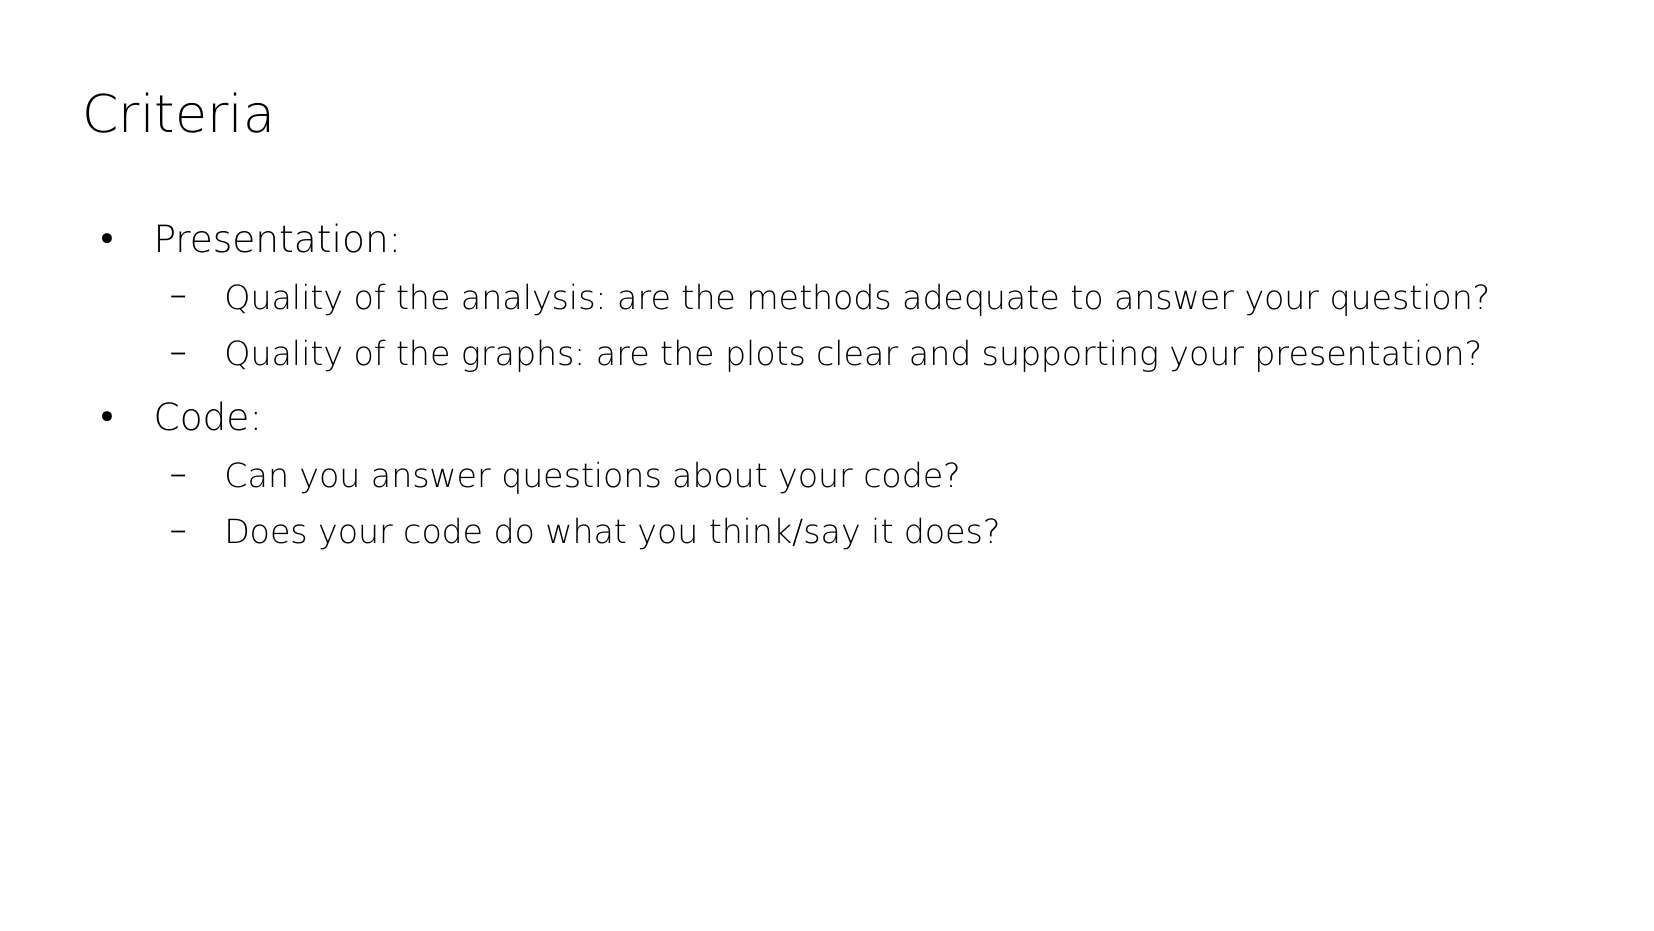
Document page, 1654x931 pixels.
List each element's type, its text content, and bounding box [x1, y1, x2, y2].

title Criteria [82, 37, 1571, 193]
list Presentation: Quality of the analysis: are the methods adequate to answer your question? Quality of the graphs: are the plots clear and supporting your presentation? Code: Can you answer questions about your code? Does your code do what you think/say it does? [82, 217, 1571, 758]
